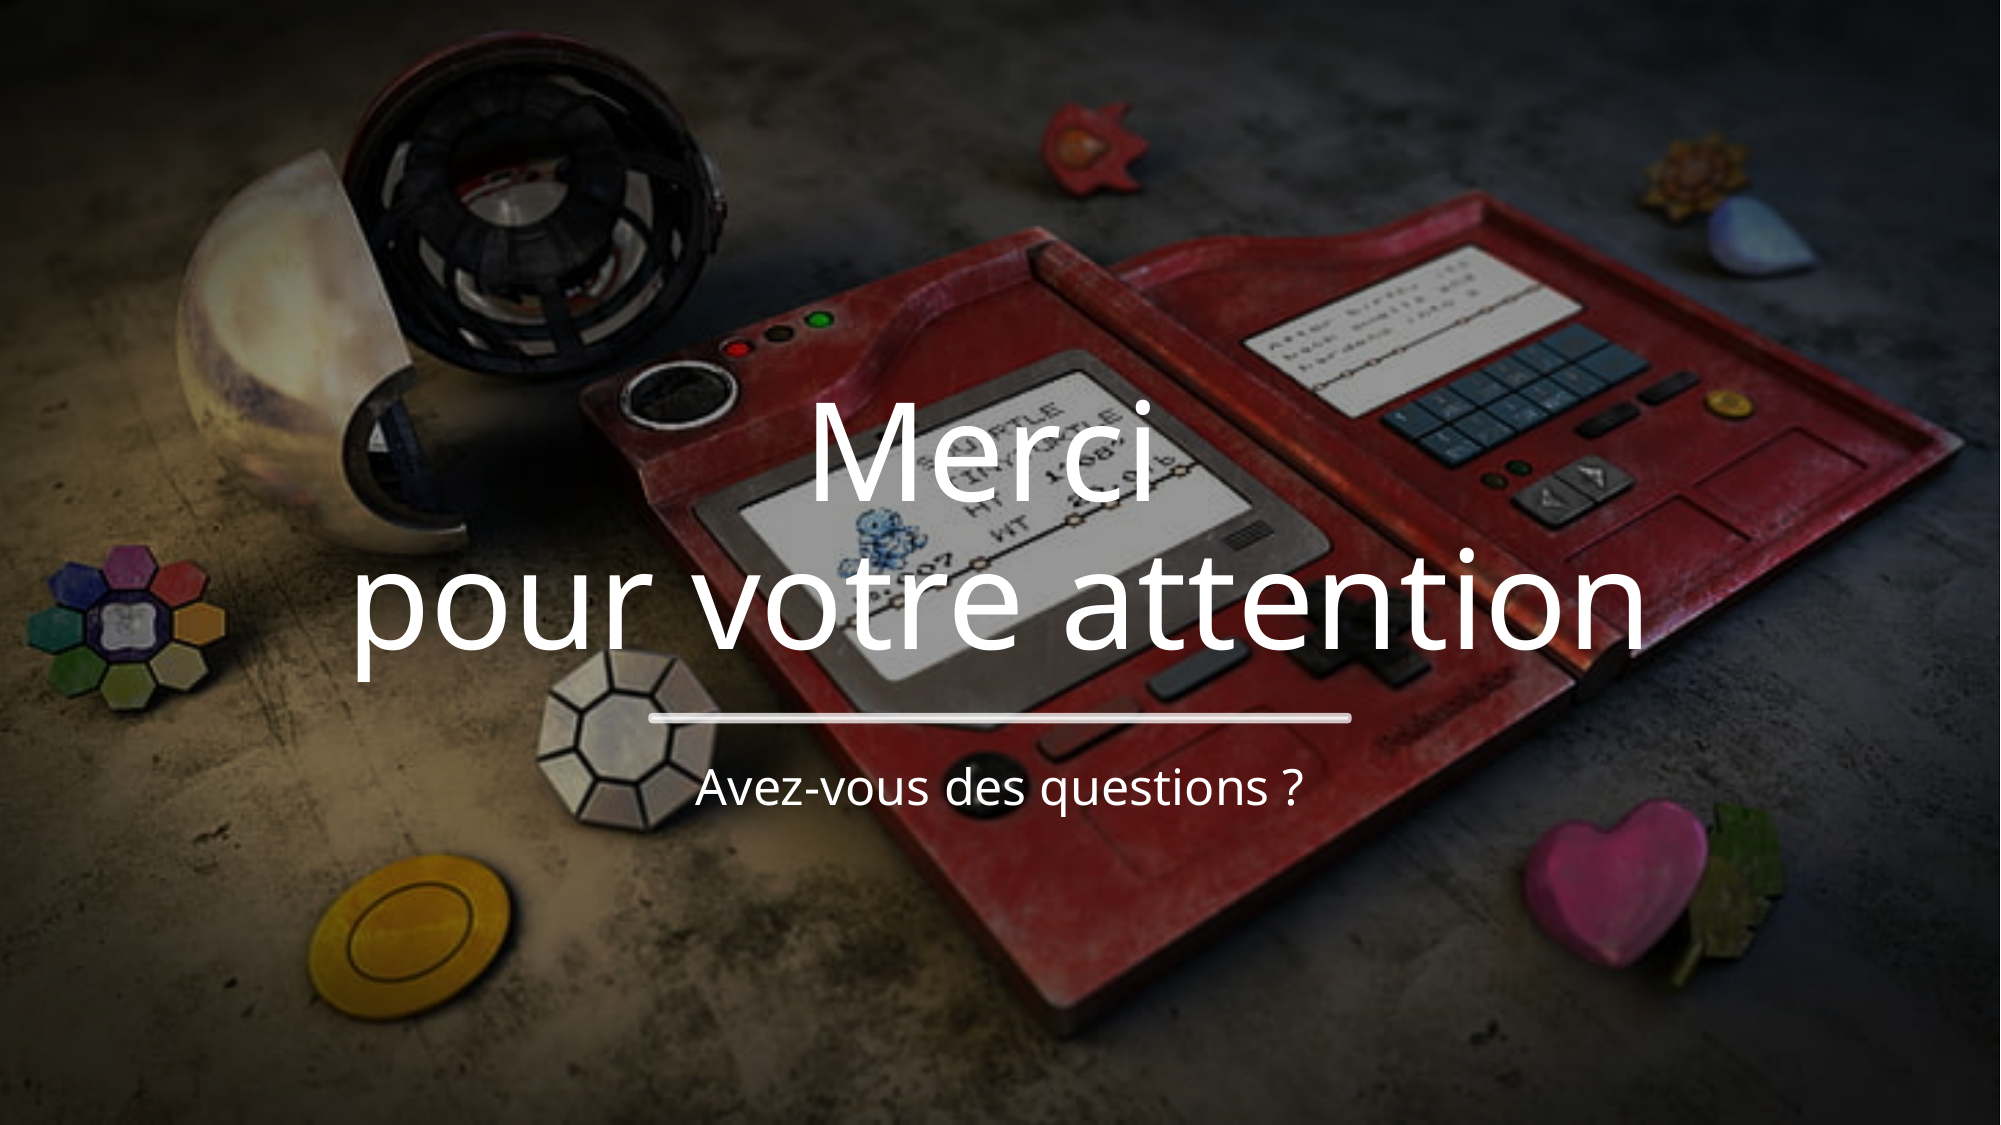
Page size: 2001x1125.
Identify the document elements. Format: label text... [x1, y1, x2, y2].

picture [0, 0, 2000, 1125]
subtitle Avez-vous des questions ? [250, 754, 1751, 1007]
title Merci pour votre attention [249, 184, 1750, 687]
